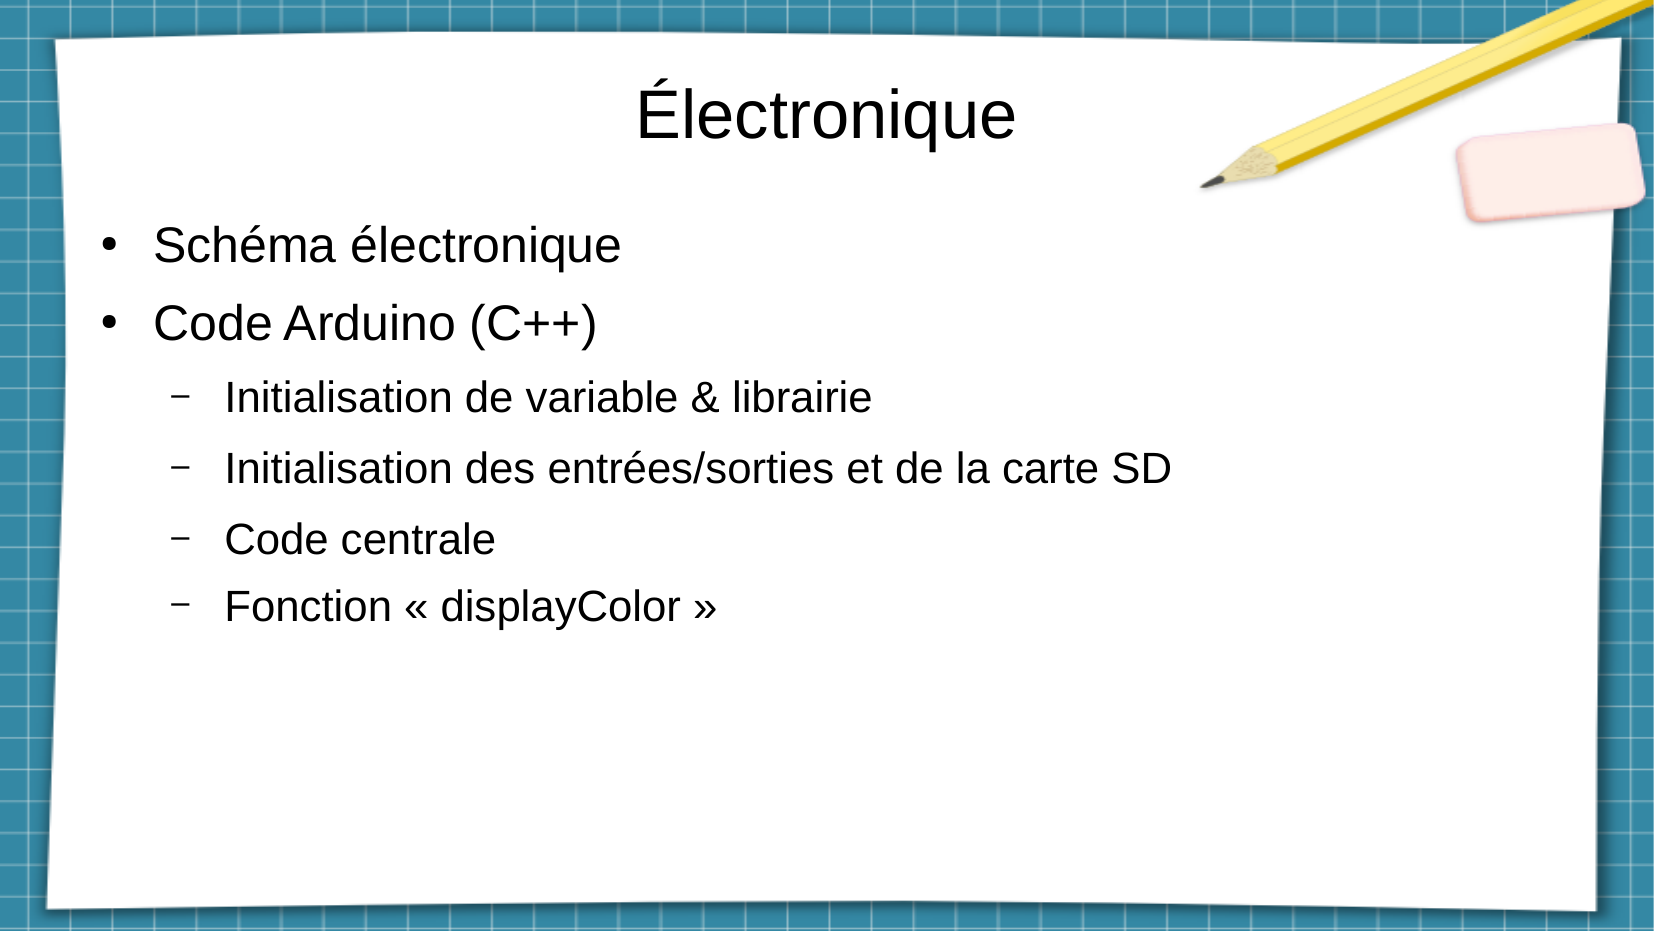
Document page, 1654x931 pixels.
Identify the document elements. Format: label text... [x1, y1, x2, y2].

picture [0, 0, 1654, 931]
title Électronique [82, 37, 1571, 193]
list Schéma électronique Code Arduino (C++) Initialisation de variable & librairie Initialisation des entrées/sorties et de la carte SD Code centrale Fonction « displayColor » [82, 217, 1571, 758]
